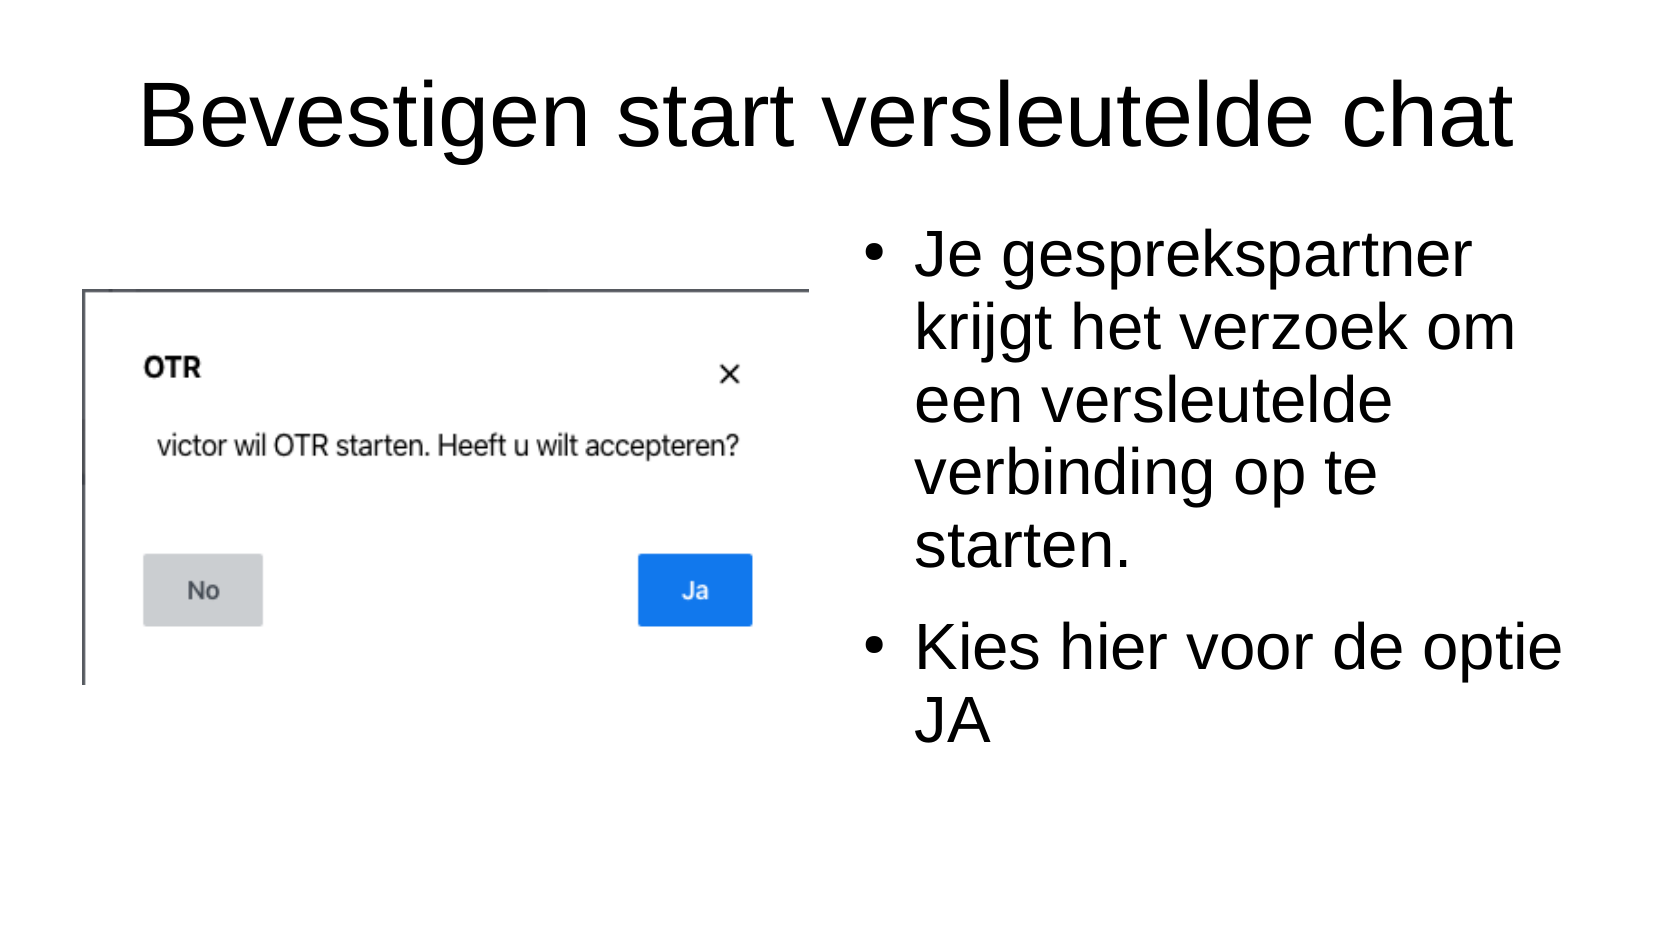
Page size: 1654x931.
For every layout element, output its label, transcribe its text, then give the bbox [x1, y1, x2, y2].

picture [82, 289, 809, 685]
title Bevestigen start versleutelde chat [82, 37, 1571, 193]
list Je gesprekspartner krijgt het verzoek om een versleutelde verbinding op te starten. Kies hier voor de optie JA [845, 217, 1572, 758]
